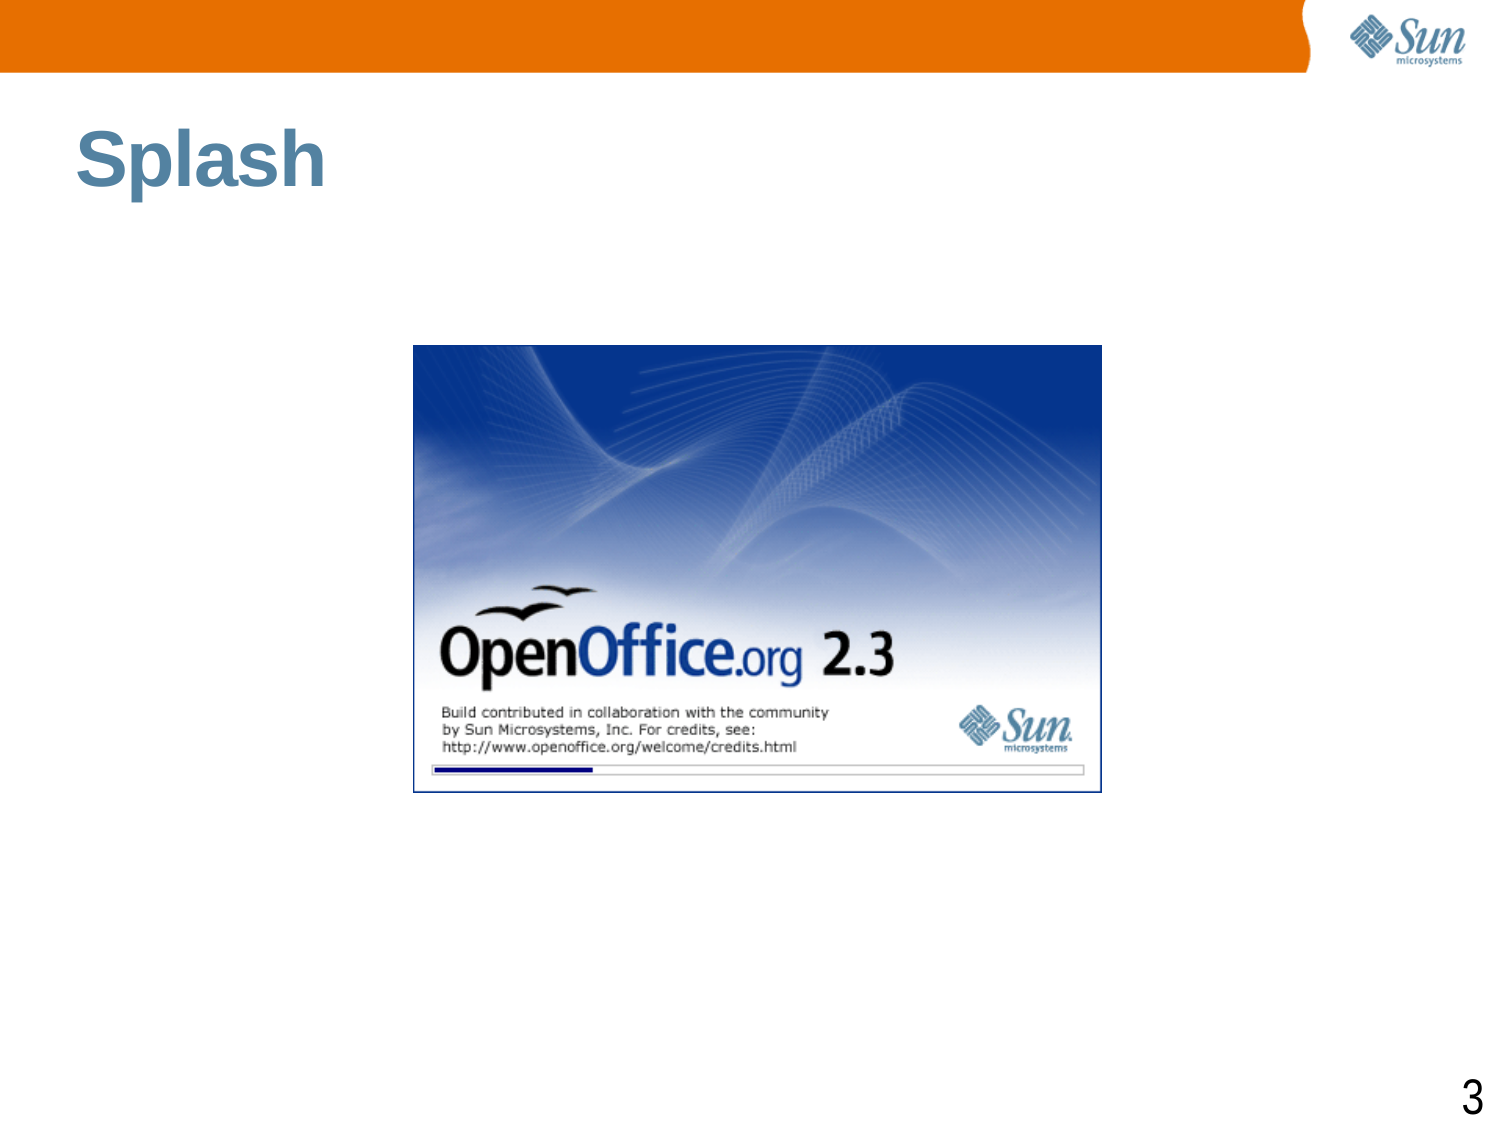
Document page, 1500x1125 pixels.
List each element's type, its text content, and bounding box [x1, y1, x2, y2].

title Splash [75, 122, 1438, 228]
picture [413, 345, 1102, 793]
picture [0, 0, 1500, 75]
